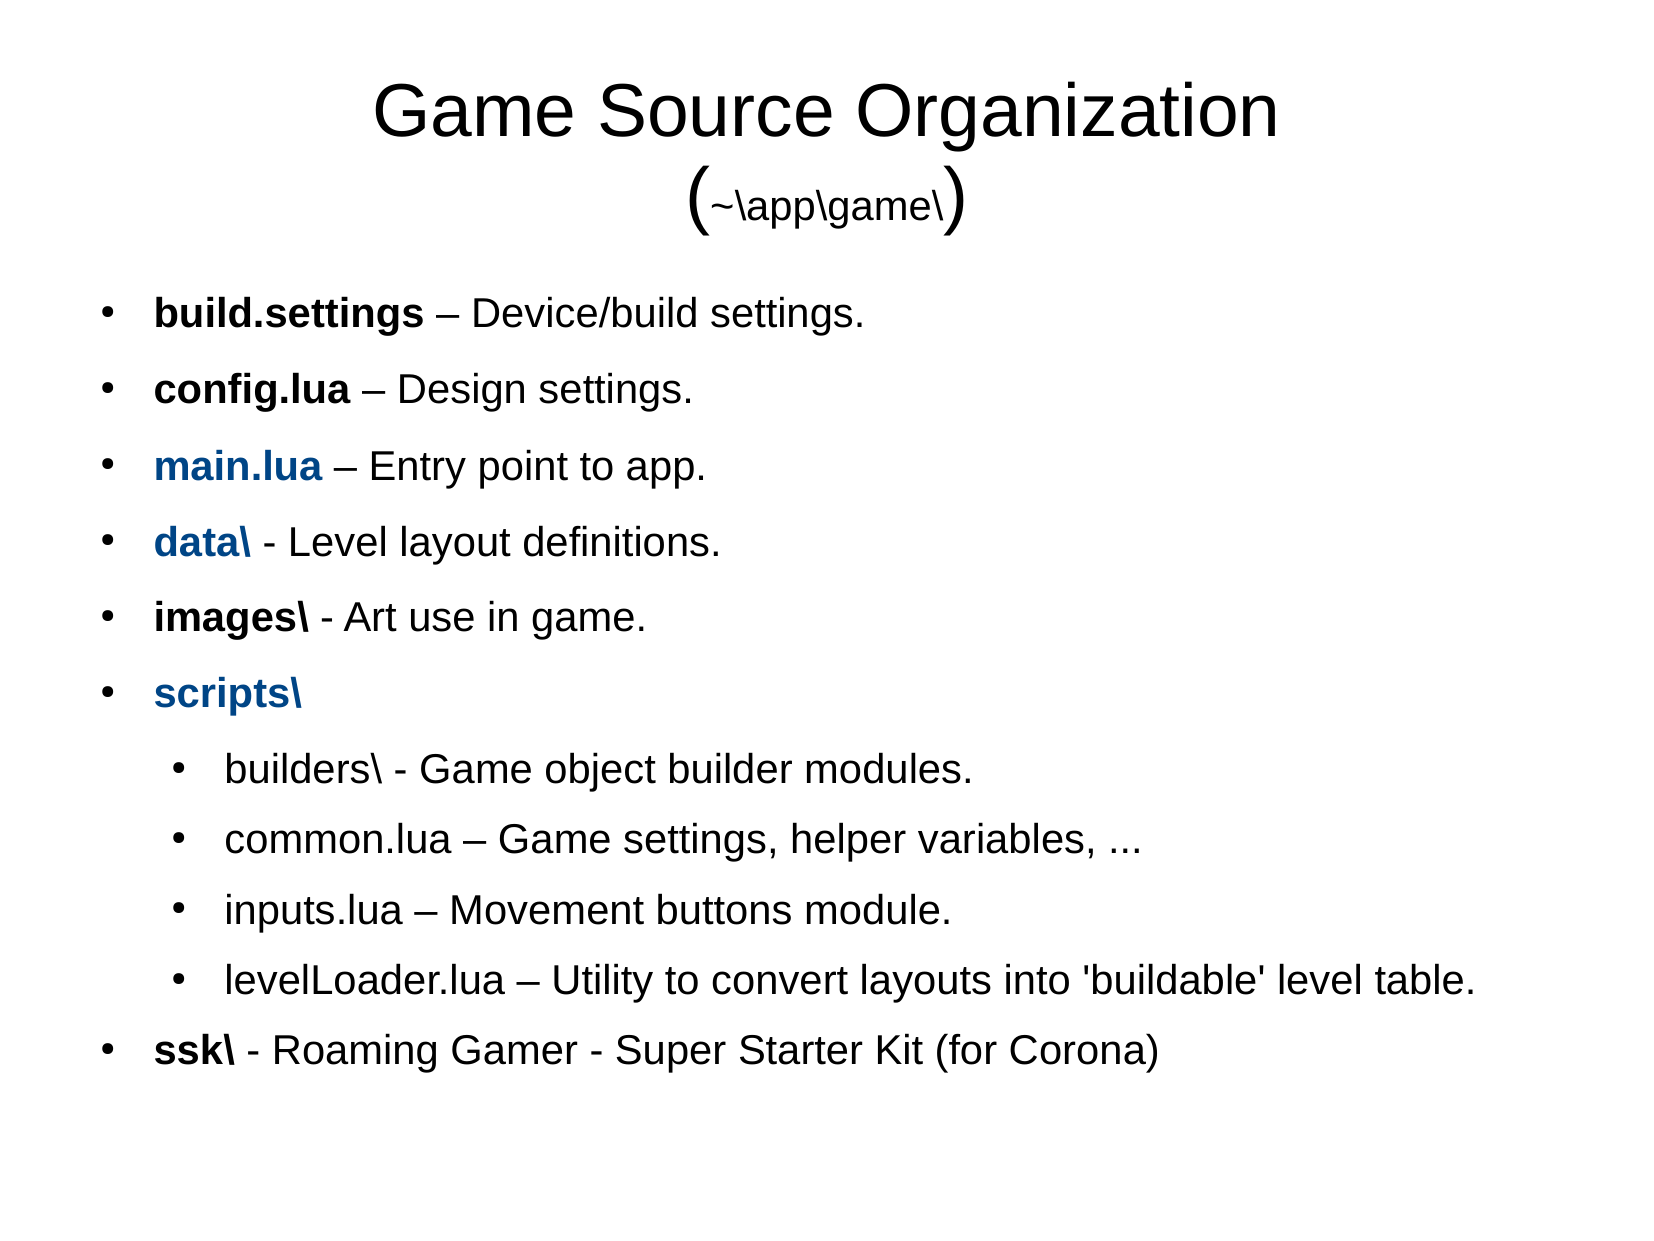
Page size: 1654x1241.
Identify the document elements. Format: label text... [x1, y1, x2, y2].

title Game Source Organization (~\app\game\) [82, 49, 1571, 257]
list build.settings – Device/build settings. config.lua – Design settings. main.lua – Entry point to app. data\ - Level layout definitions. images\ - Art use in game. scripts\ builders\ - Game object builder modules. common.lua – Game settings, helper variables, ... inputs.lua – Movement buttons module. levelLoader.lua – Utility to convert layouts into 'buildable' level table. ssk\ - Roaming Gamer - Super Starter Kit (for Corona) [82, 290, 1571, 1109]
